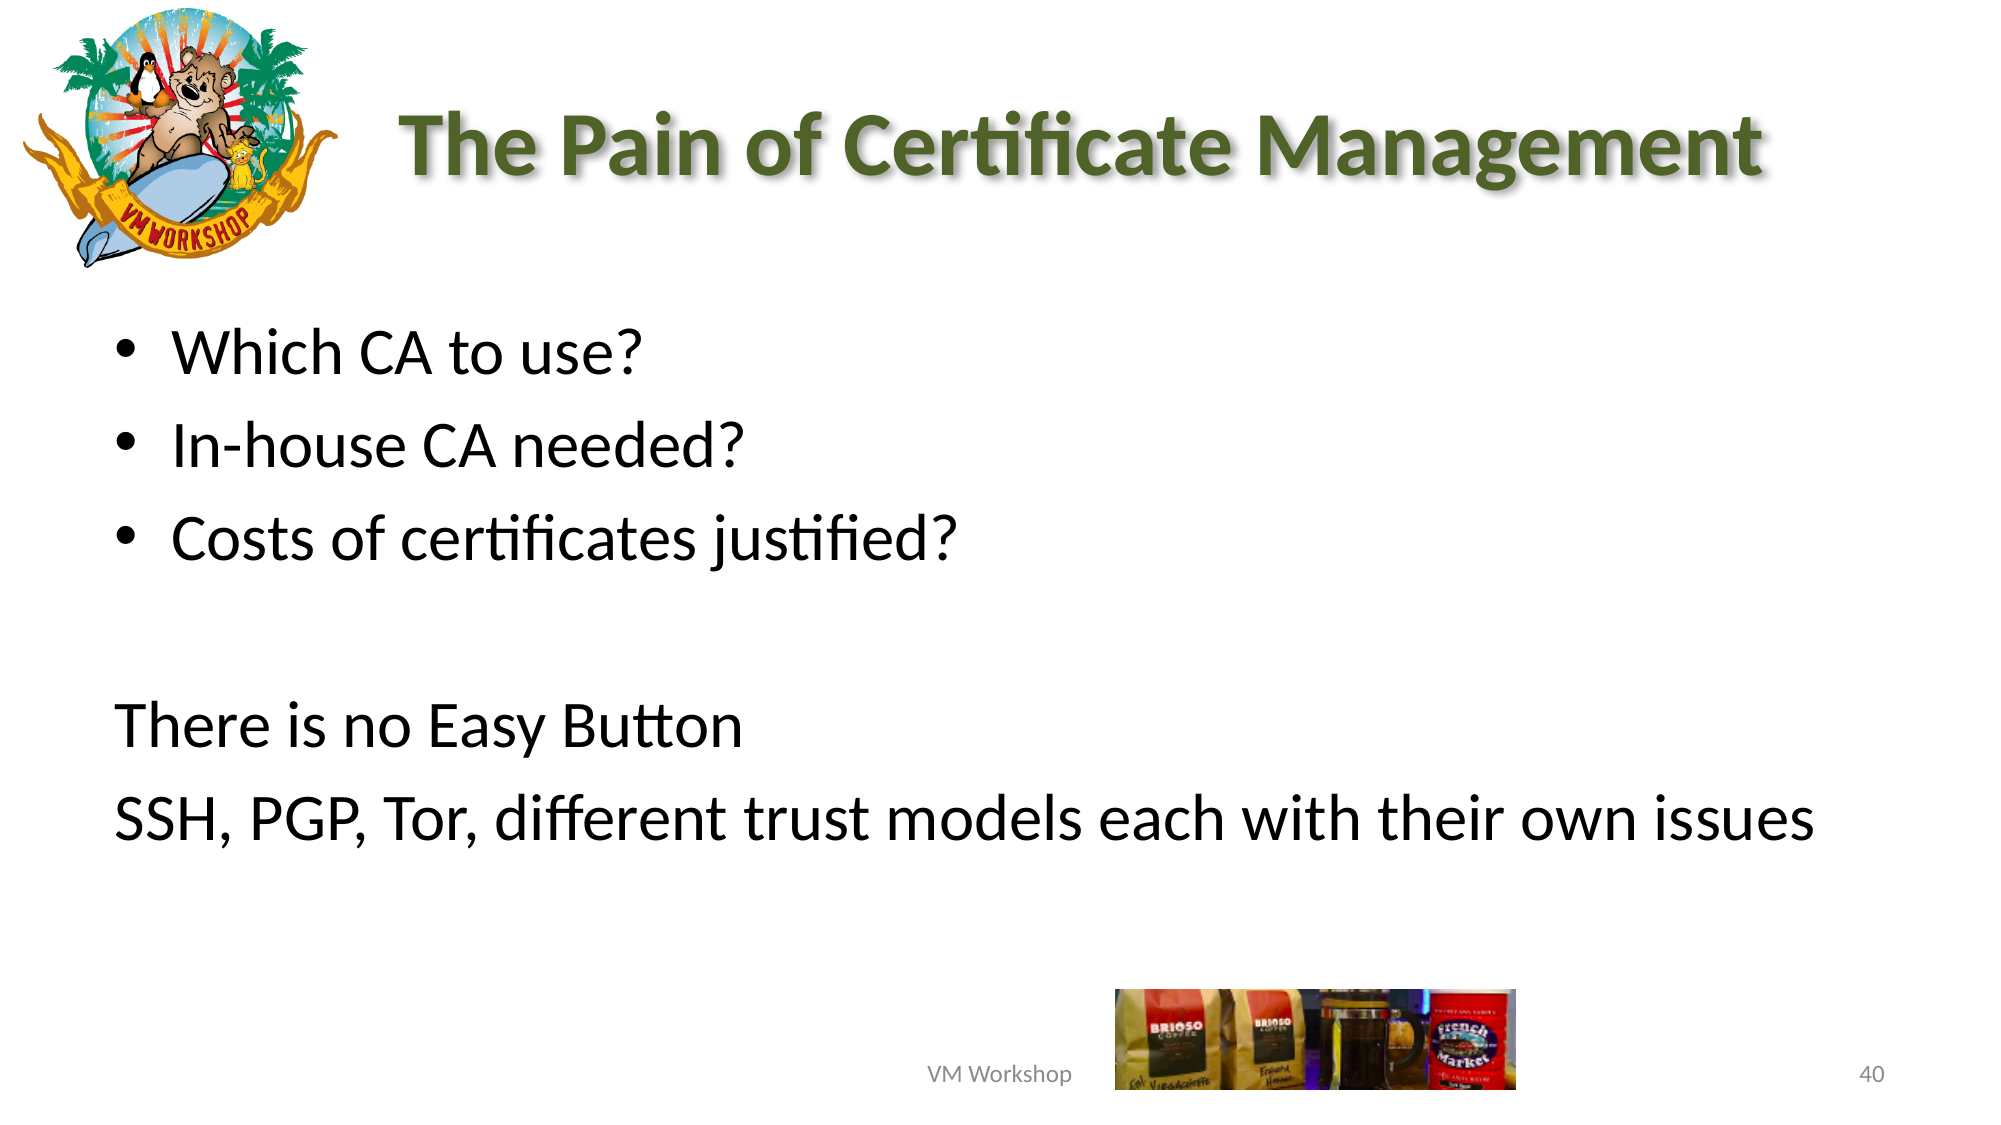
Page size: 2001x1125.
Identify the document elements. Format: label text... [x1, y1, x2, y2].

list Which CA to use? In-house CA needed? Costs of certificates justified? There is no Easy Button SSH, PGP, Tor, different trust models each with their own issues [99, 299, 1900, 1004]
title The Pain of Certificate Management [383, 45, 1913, 233]
picture [23, 8, 338, 269]
picture [1115, 1004, 1516, 1090]
